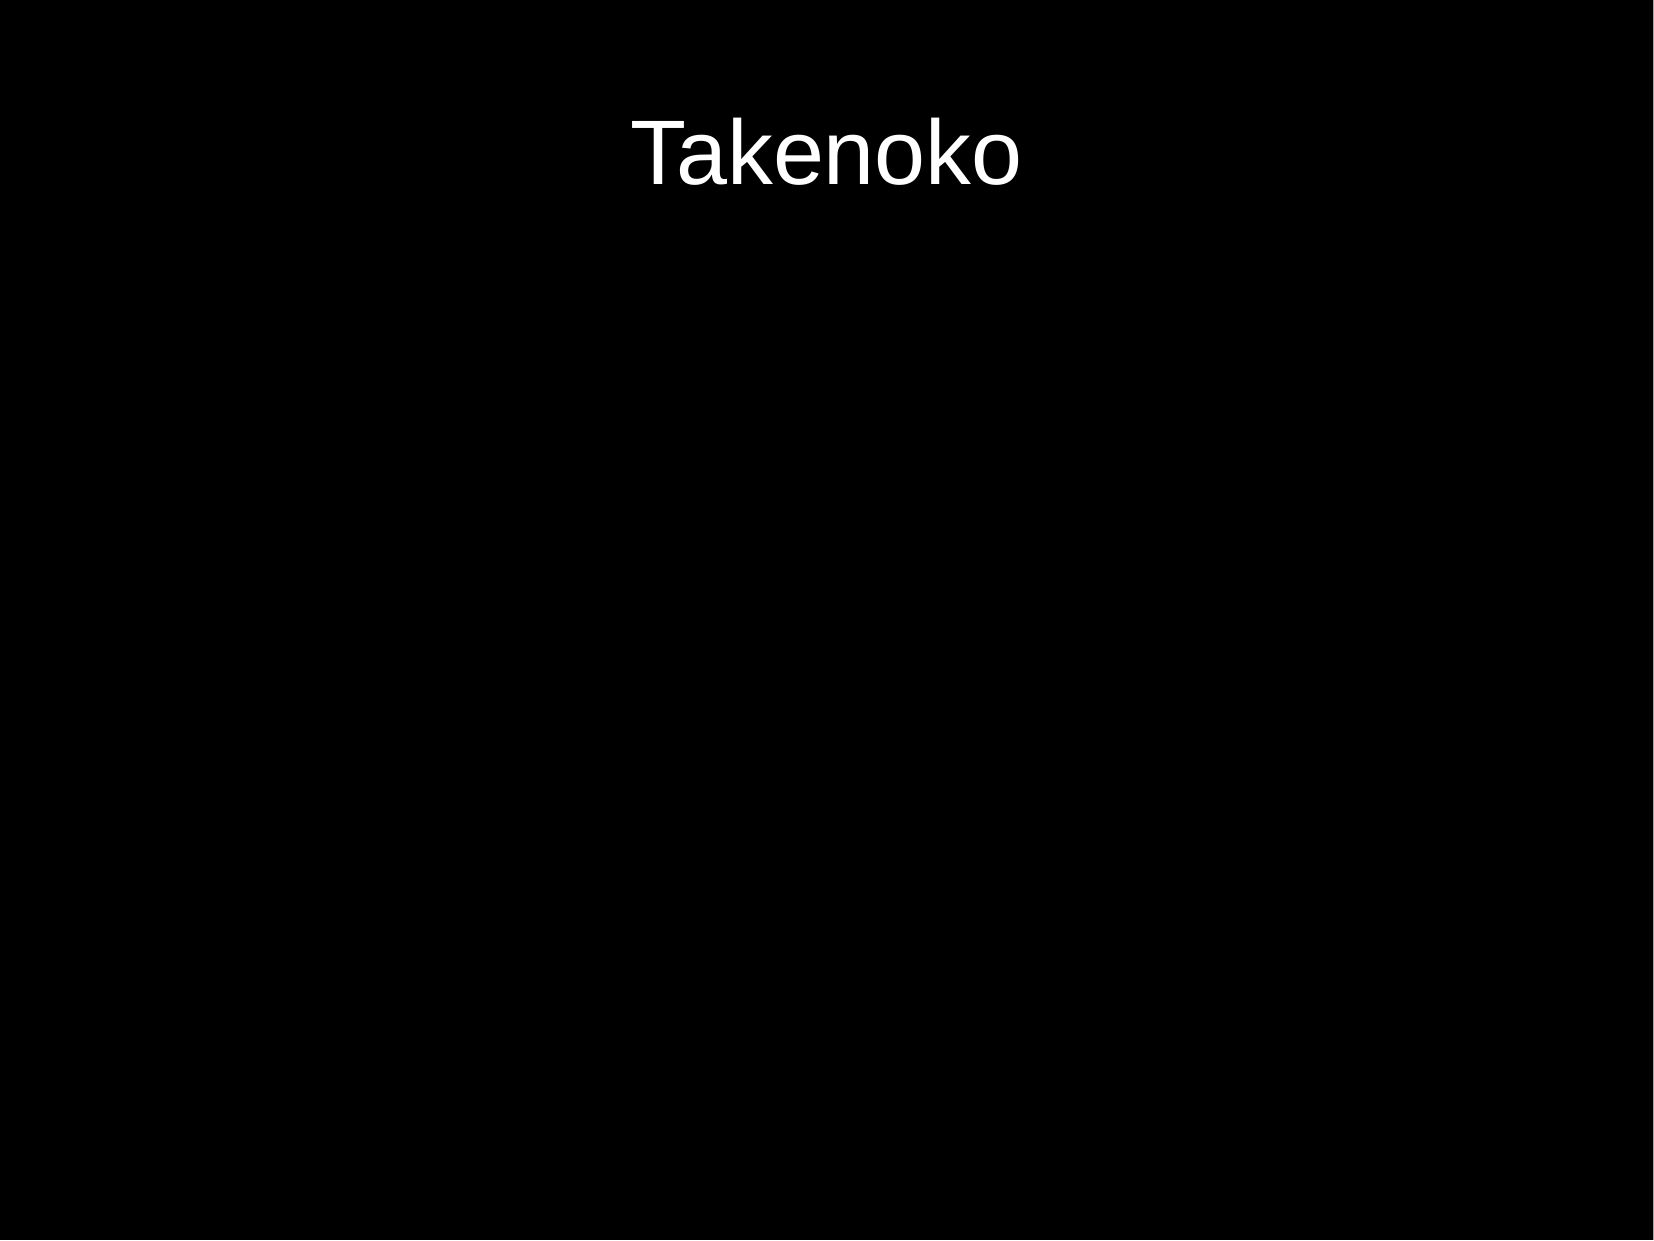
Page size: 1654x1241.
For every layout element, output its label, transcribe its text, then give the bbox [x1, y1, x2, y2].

title Takenoko [82, 49, 1571, 257]
